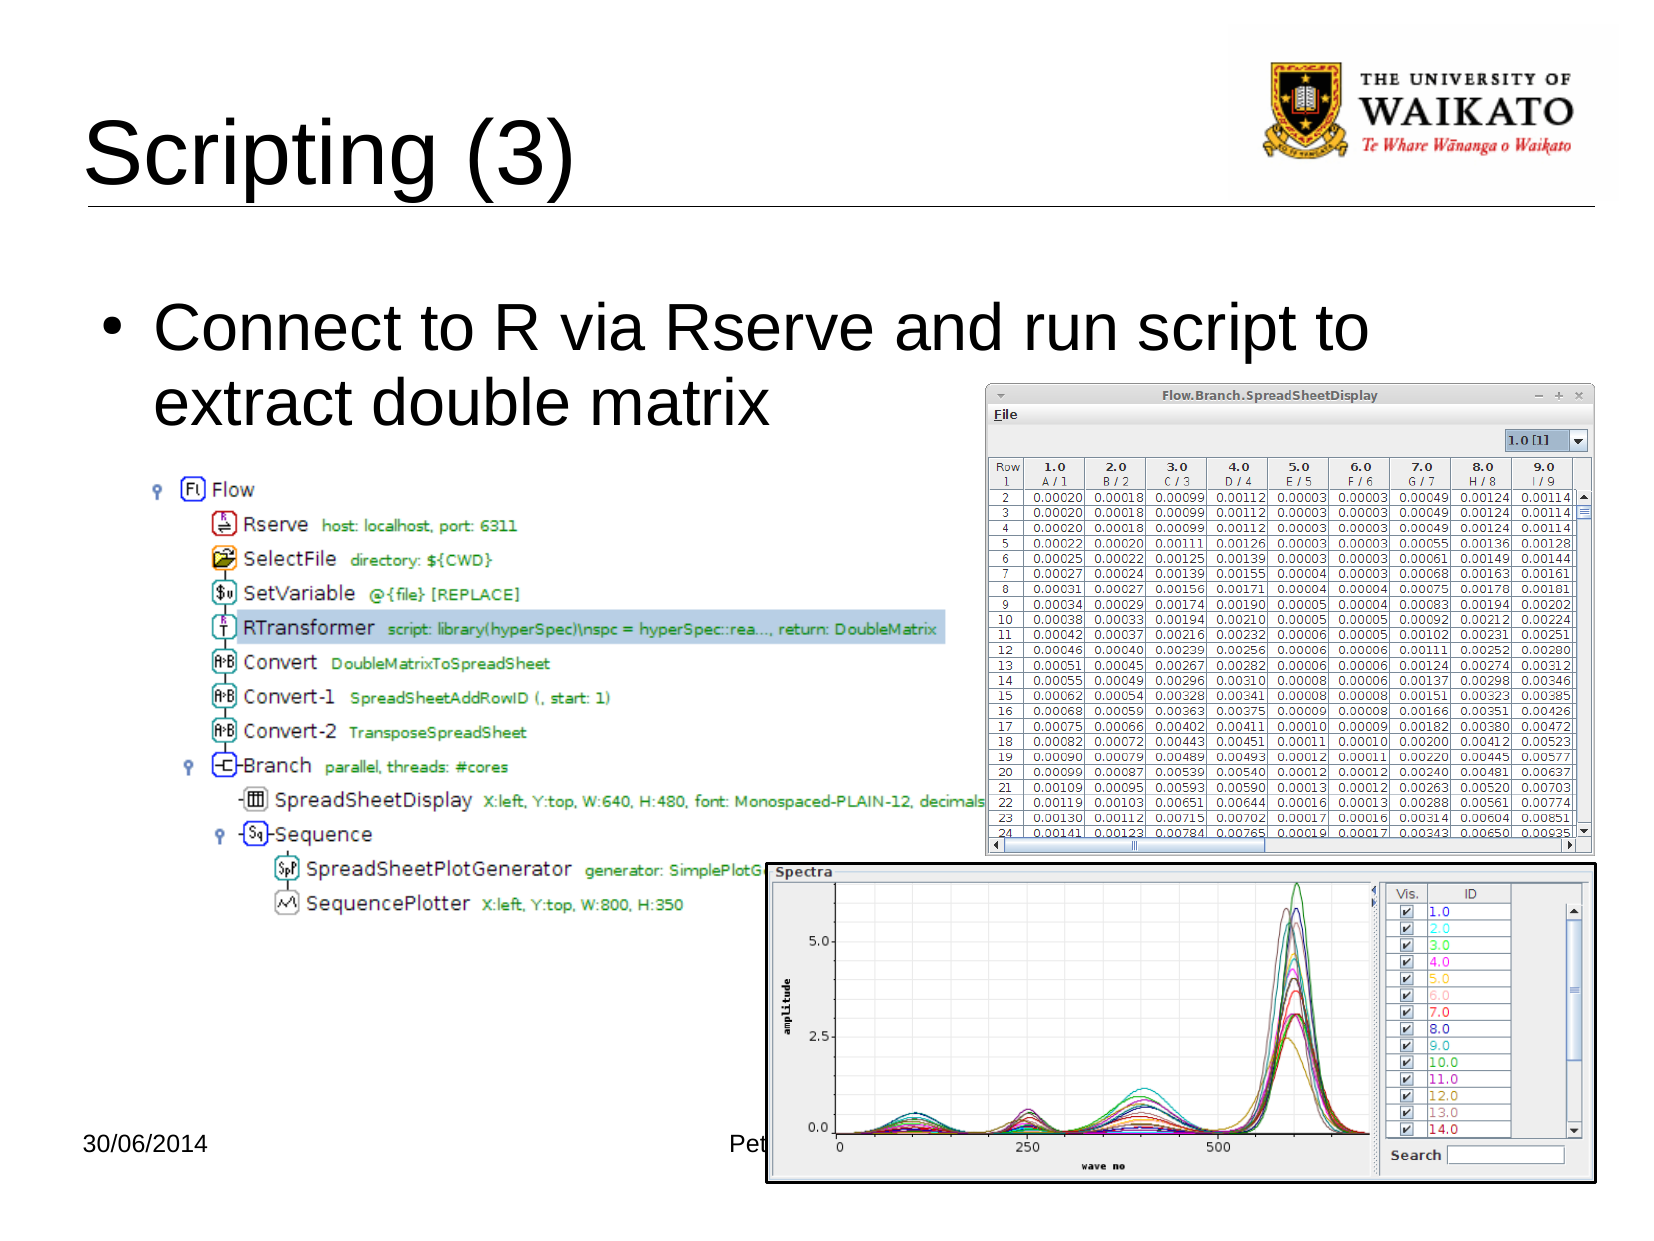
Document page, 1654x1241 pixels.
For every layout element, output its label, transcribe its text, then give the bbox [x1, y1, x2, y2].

list Connect to R via Rserve and run script to extract double matrix [82, 290, 1571, 1010]
picture [145, 383, 1595, 970]
list Connect to R via Rserve and run script to extract double matrix [1152, 856, 1571, 862]
picture [1228, 24, 1619, 201]
title Scripting (3) [82, 49, 1571, 257]
picture [767, 864, 1595, 1182]
